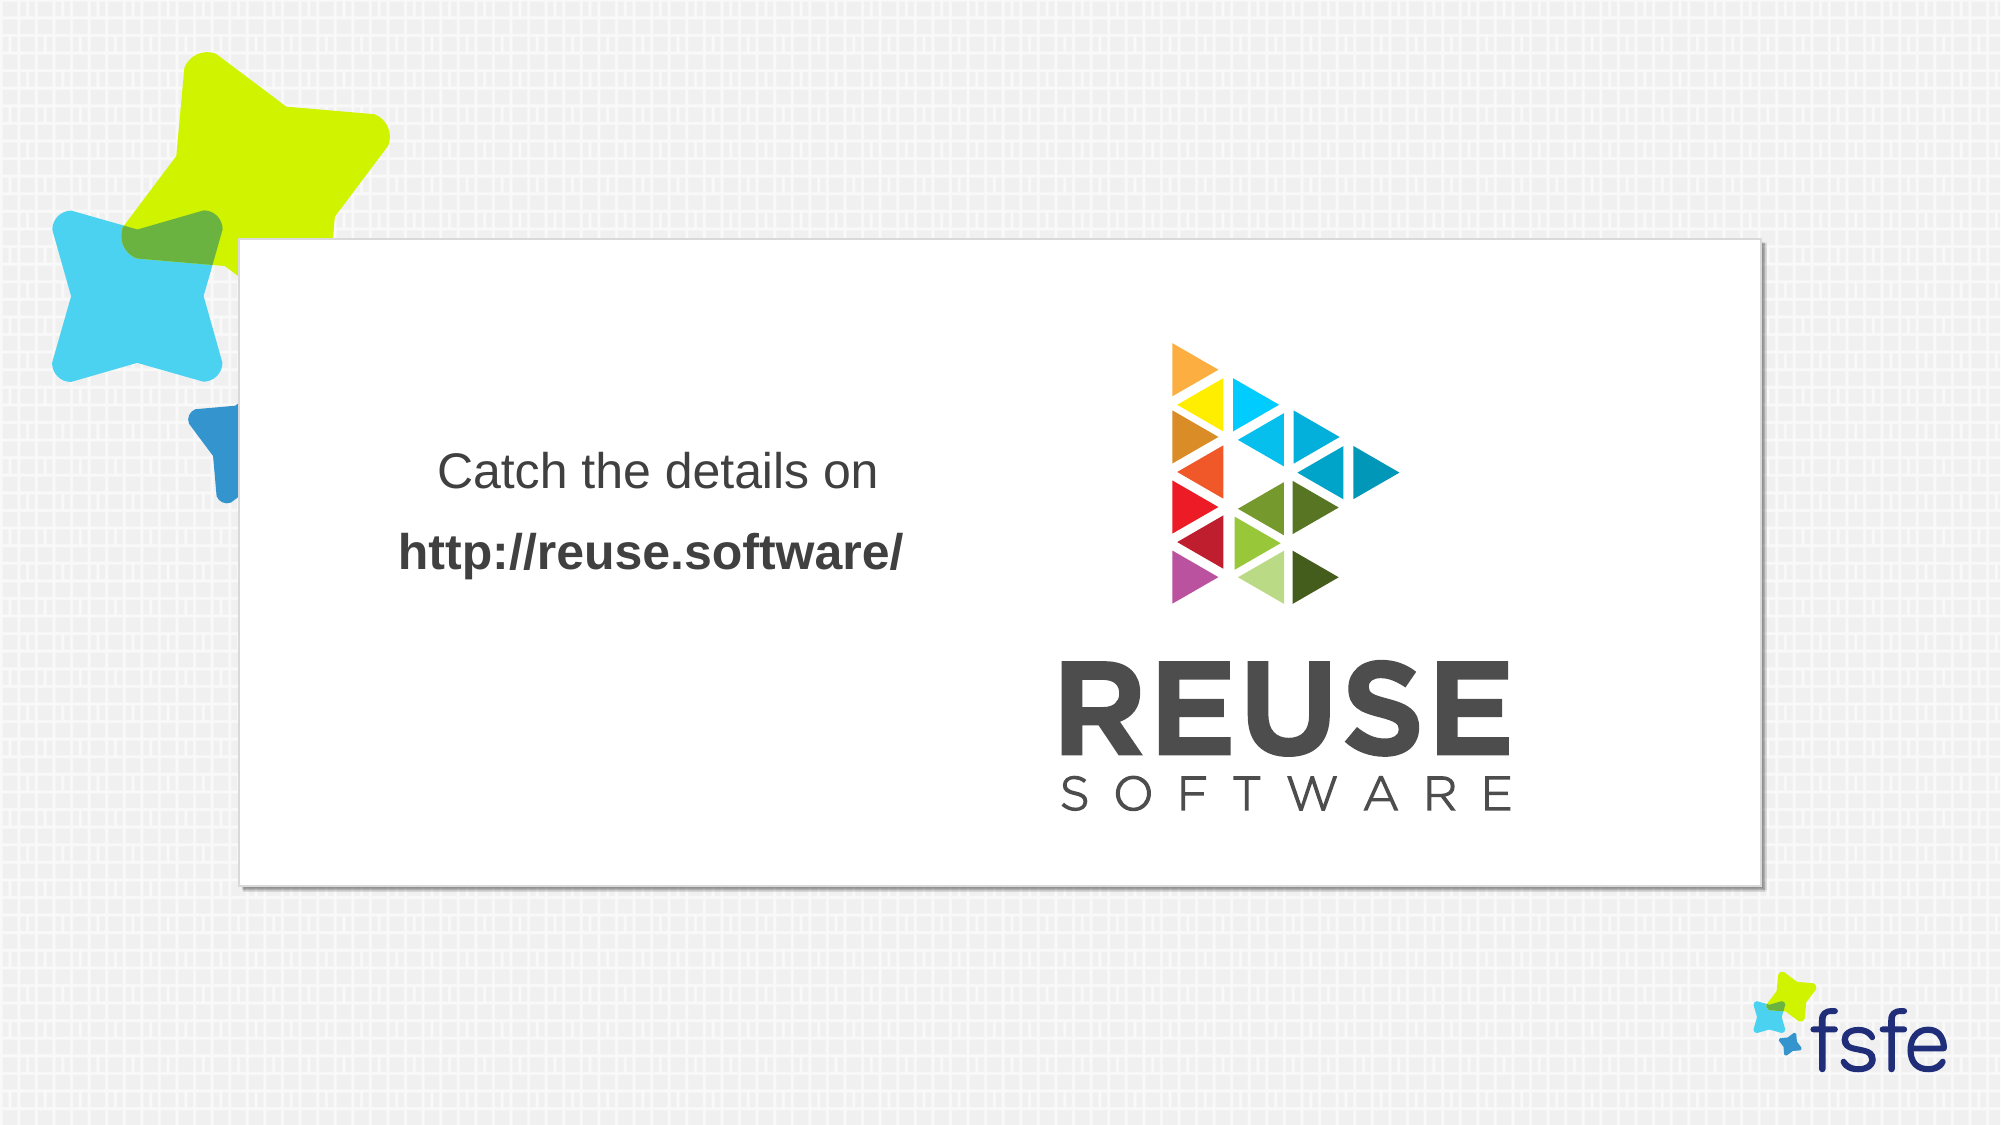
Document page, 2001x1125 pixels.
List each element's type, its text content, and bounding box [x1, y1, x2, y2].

list Catch the details on http://reuse.software/ [295, 295, 1021, 724]
picture [0, 0, 2001, 1125]
